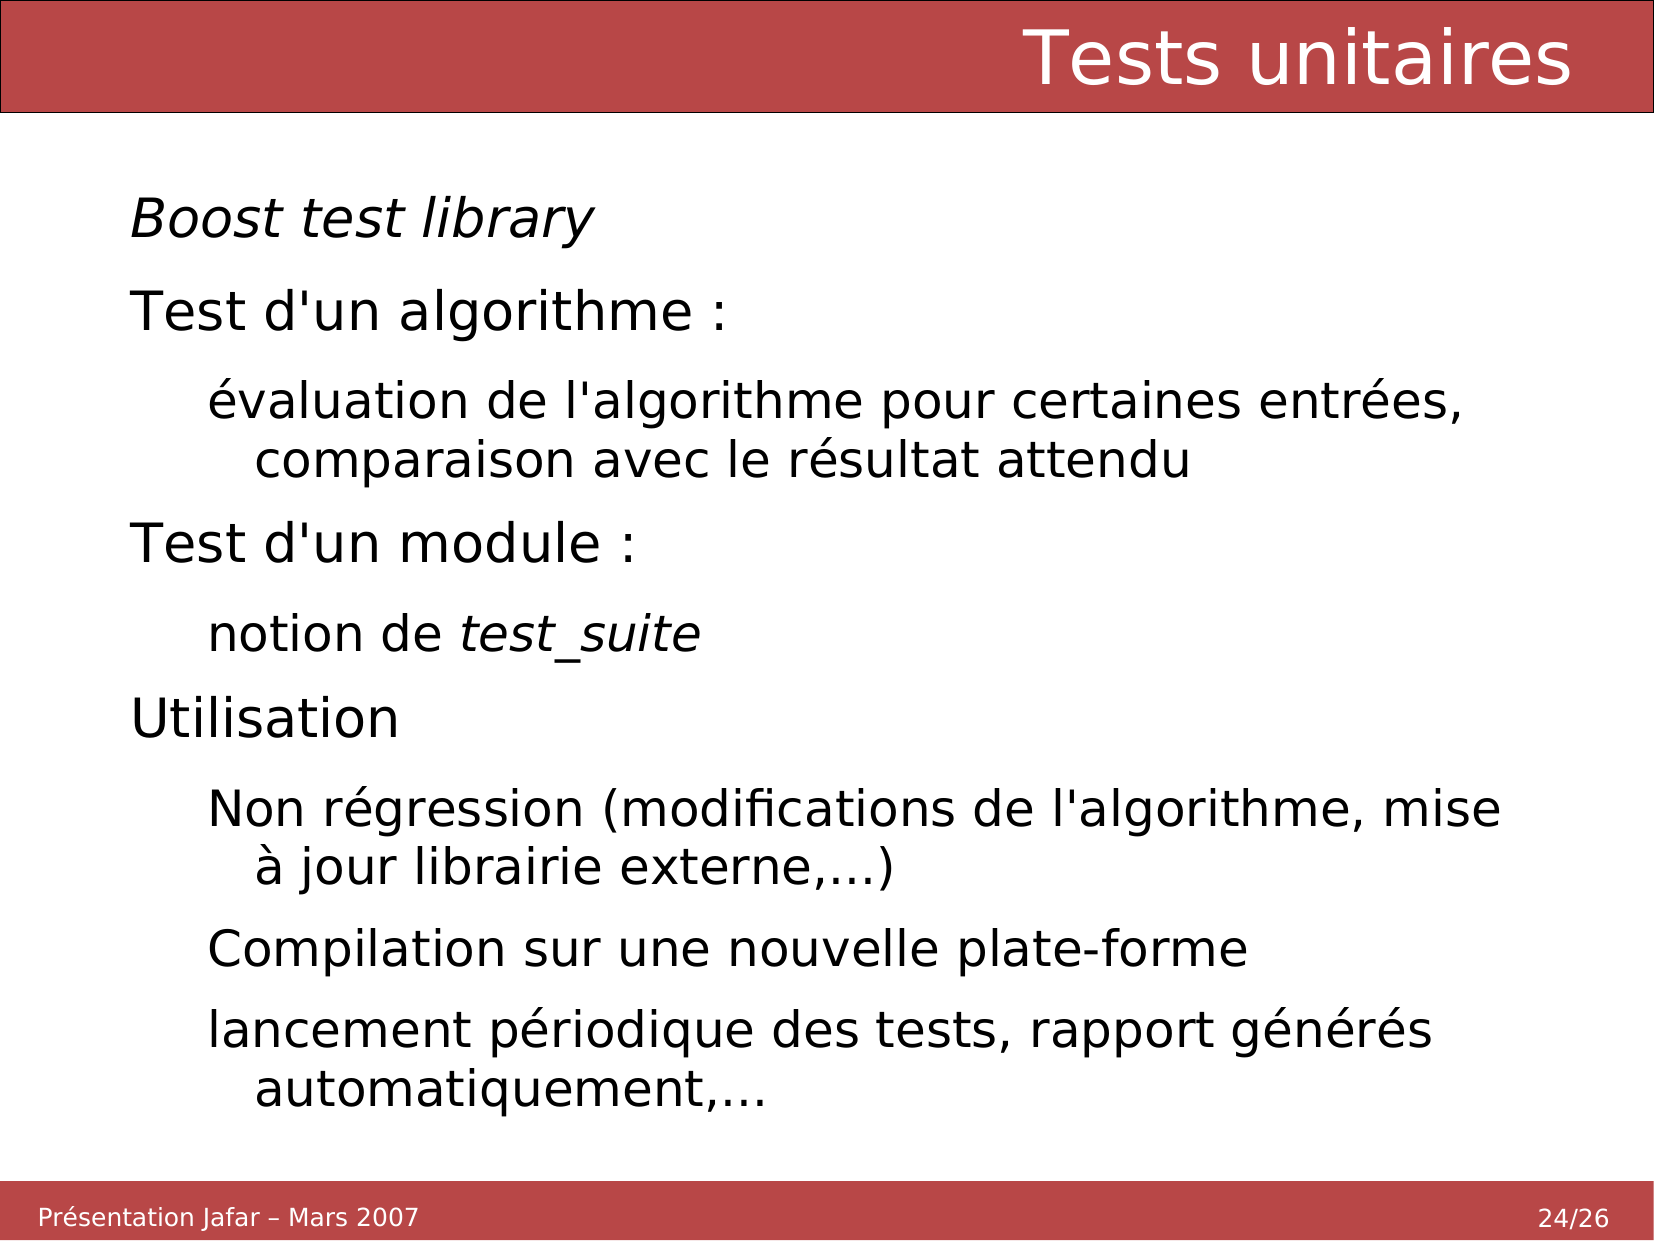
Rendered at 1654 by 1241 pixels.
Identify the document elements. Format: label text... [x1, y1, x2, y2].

list Boost test library Test d'un algorithme : évaluation de l'algorithme pour certaines entrées, comparaison avec le résultat attendu Test d'un module : notion de test_suite Utilisation Non régression (modifications de l'algorithme, mise à jour librairie externe,...) Compilation sur une nouvelle plate-forme lancement périodique des tests, rapport générés automatiquement,... [112, 187, 1525, 1150]
title Tests unitaires [0, 0, 1654, 119]
